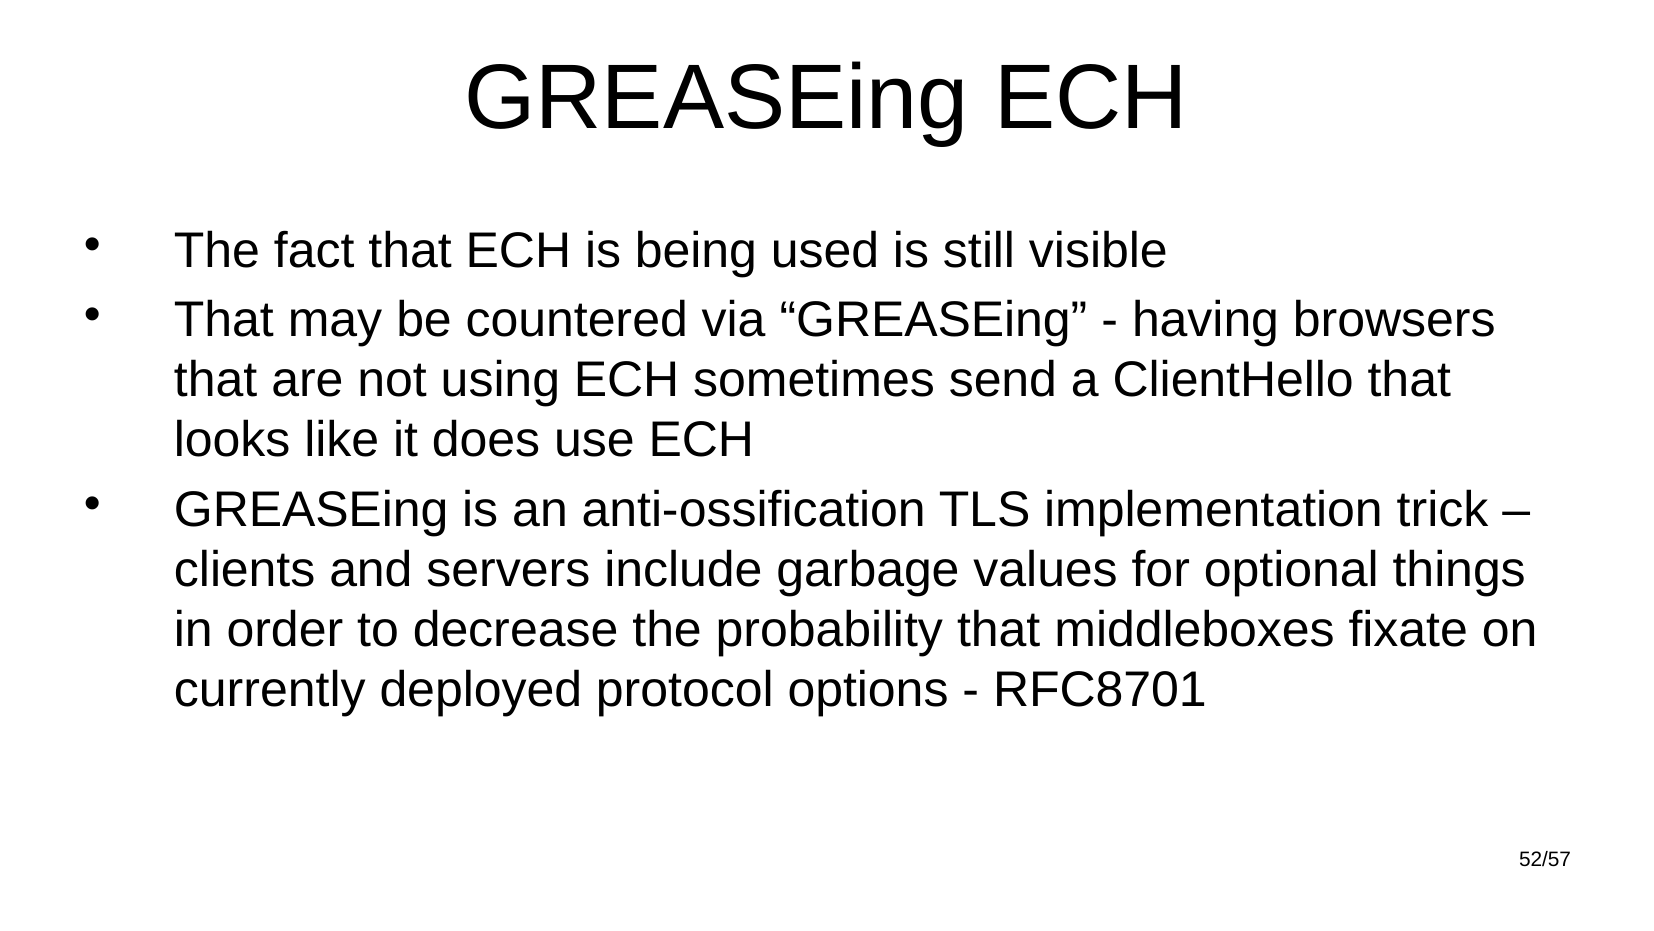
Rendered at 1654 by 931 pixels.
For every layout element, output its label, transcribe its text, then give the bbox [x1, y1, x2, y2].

title GREASEing ECH [82, 36, 1571, 193]
list The fact that ECH is being used is still visible That may be countered via “GREASEing” - having browsers that are not using ECH sometimes send a ClientHello that looks like it does use ECH GREASEing is an anti-ossification TLS implementation trick – clients and servers include garbage values for optional things in order to decrease the probability that middleboxes fixate on currently deployed protocol options - RFC8701 [82, 217, 1571, 757]
